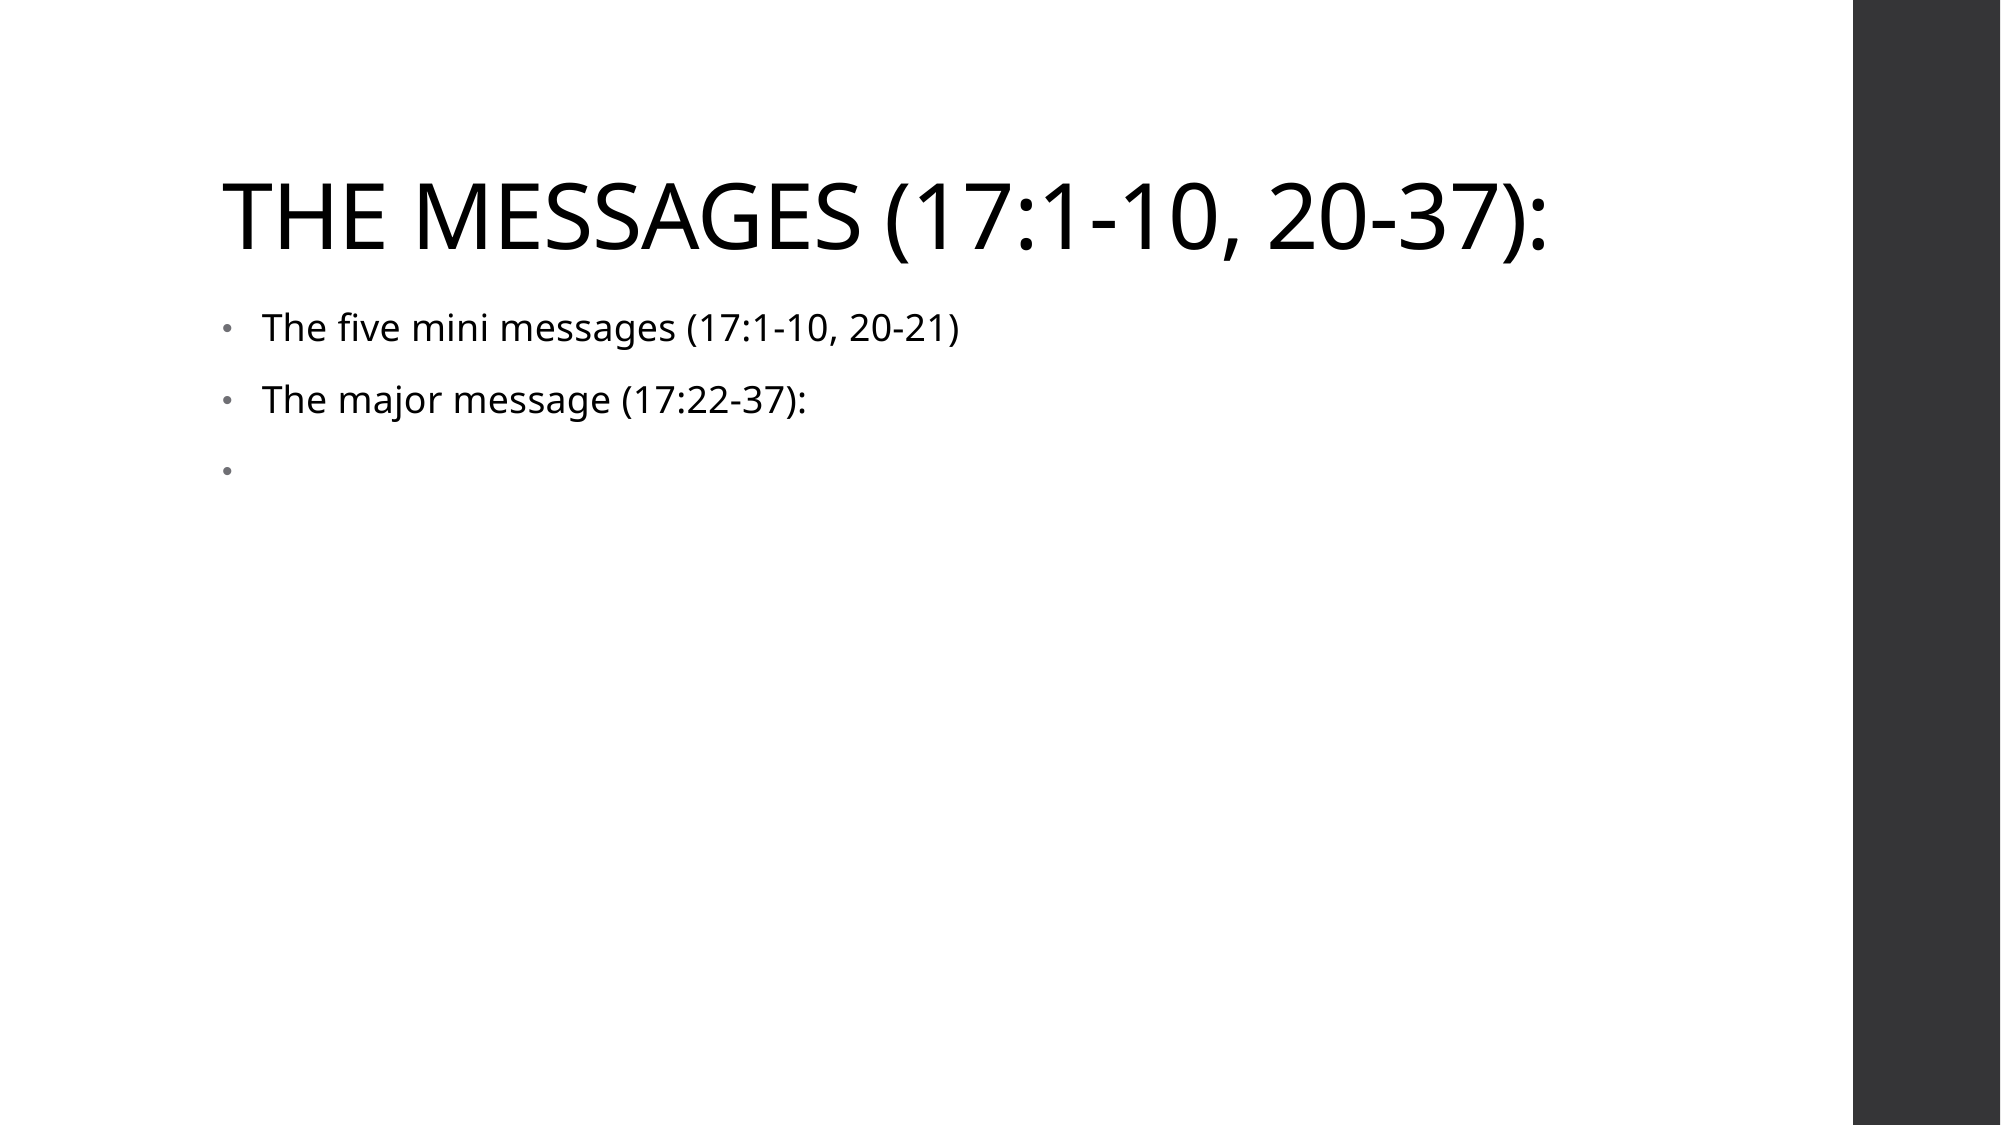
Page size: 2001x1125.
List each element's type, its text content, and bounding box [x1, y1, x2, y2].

title THE MESSAGES (17:1-10, 20-37): [206, 60, 1797, 278]
list The five mini messages (17:1-10, 20-21) The major message (17:22-37): [206, 299, 1617, 1014]
